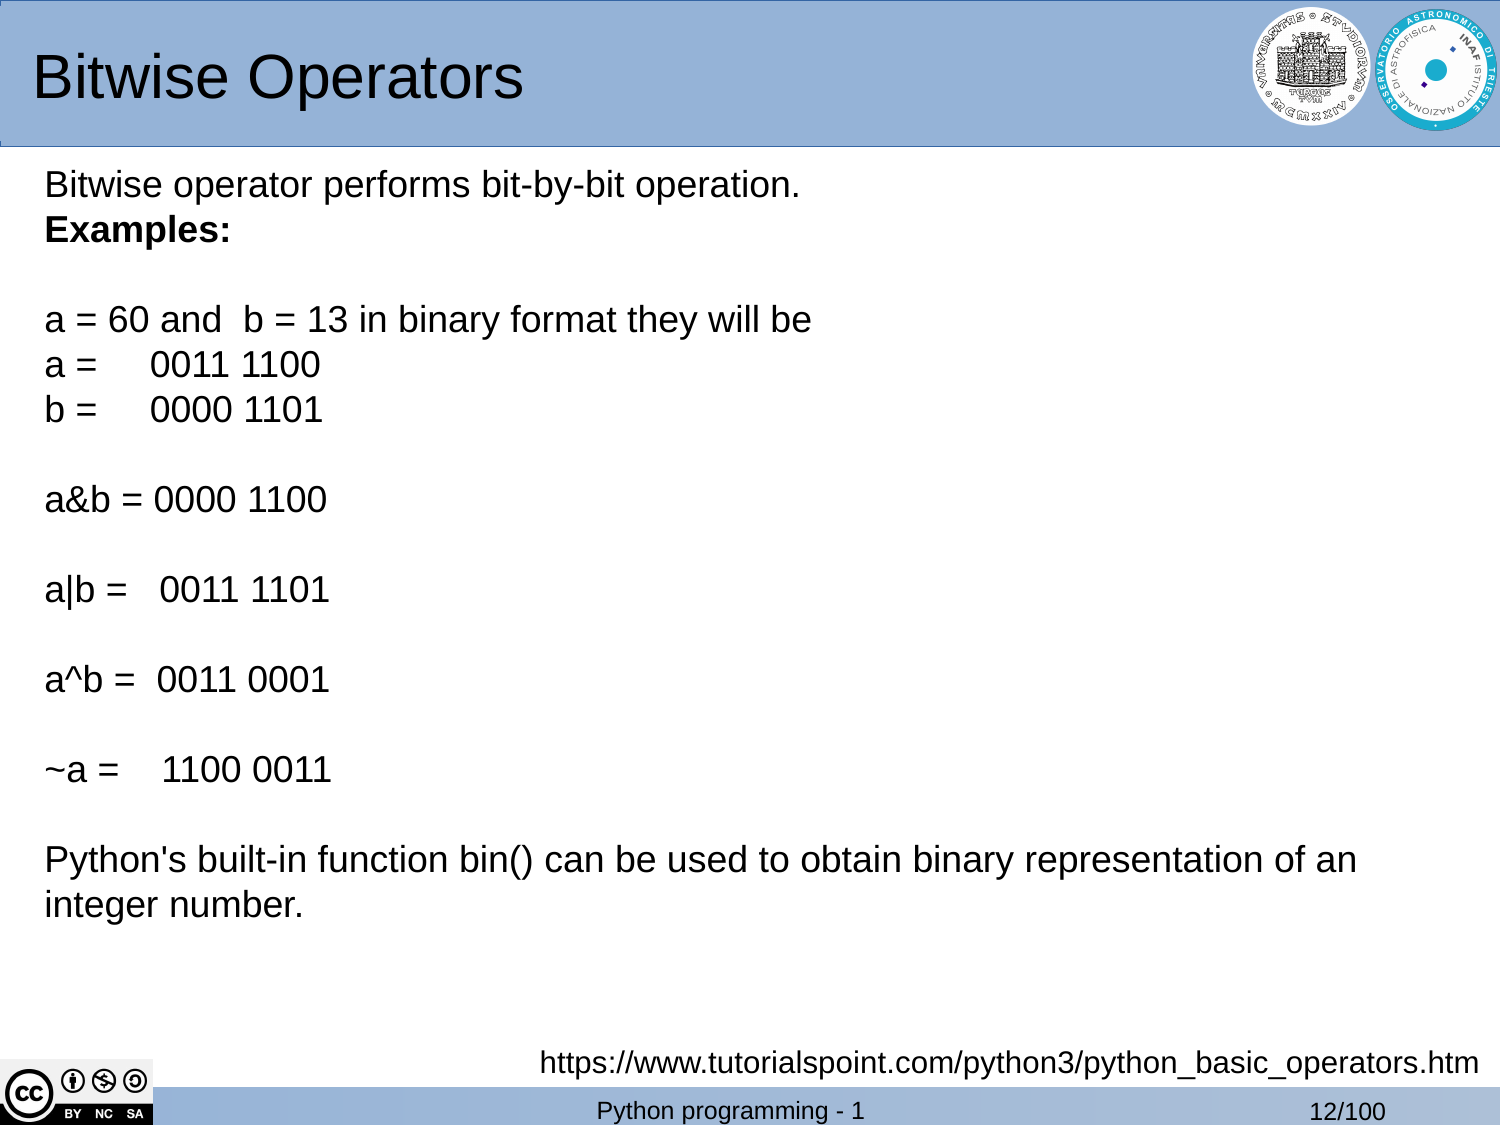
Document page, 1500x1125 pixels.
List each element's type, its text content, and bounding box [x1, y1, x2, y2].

list https://www.tutorialspoint.com/python3/python_basic_operators.htm [524, 1027, 1500, 1086]
picture [1253, 0, 1500, 156]
picture [0, 1059, 153, 1125]
text_box Bitwise Operators [0, 5, 1253, 141]
list Bitwise operator performs bit-by-bit operation. Examples: a = 60 and b = 13 in binary format they will be a = 0011 1100 b = 0000 1101 a&b = 0000 1100 a|b = 0011 1101 a^b = 0011 0001 ~a = 1100 0011 Python's built-in function bin() can be used to obtain binary representation of an integer number. [29, 152, 1427, 1065]
